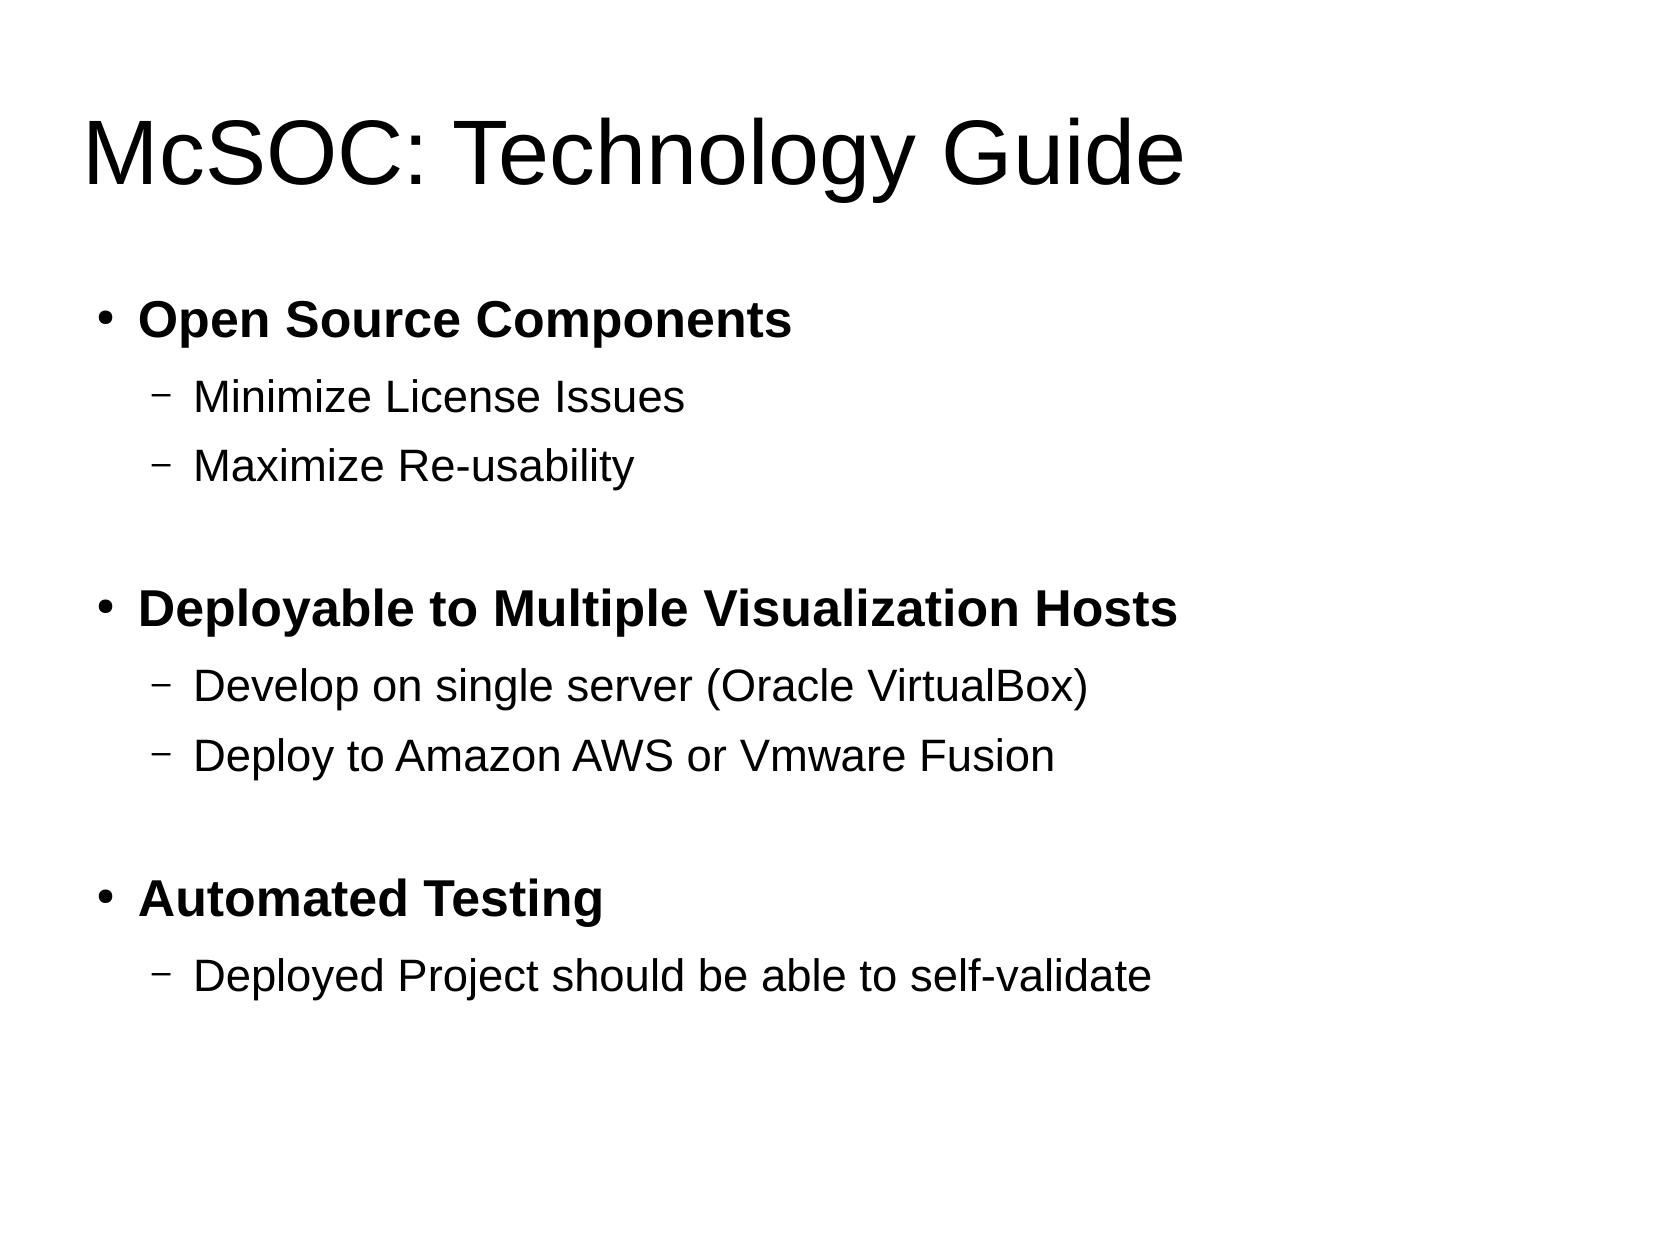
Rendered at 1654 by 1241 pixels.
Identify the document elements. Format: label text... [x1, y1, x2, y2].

list Open Source Components Minimize License Issues Maximize Re-usability Deployable to Multiple Visualization Hosts Develop on single server (Oracle VirtualBox) Deploy to Amazon AWS or Vmware Fusion Automated Testing Deployed Project should be able to self-validate [82, 290, 1571, 1010]
title McSOC: Technology Guide [82, 49, 1571, 257]
